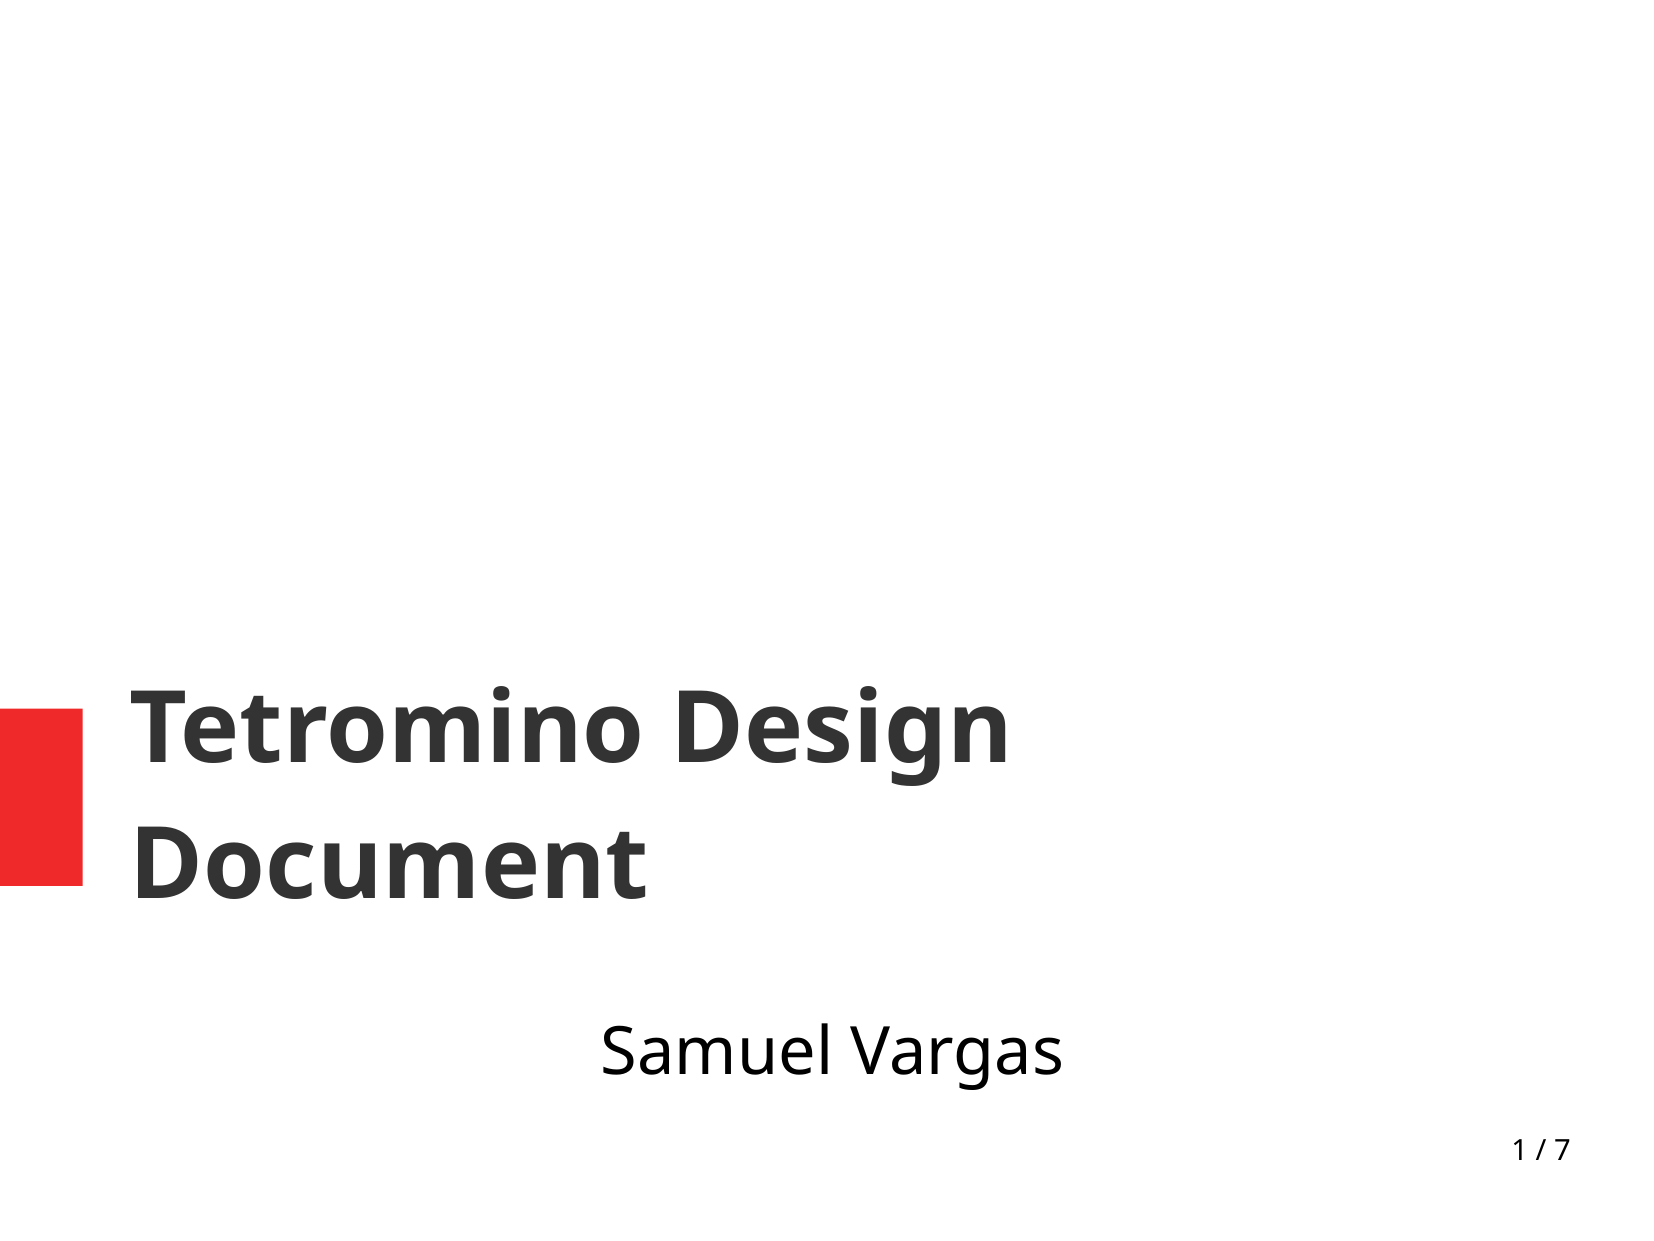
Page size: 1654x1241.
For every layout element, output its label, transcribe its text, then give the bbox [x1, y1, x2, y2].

title Tetromino Design Document [129, 655, 1536, 928]
subtitle Samuel Vargas [129, 968, 1536, 1130]
